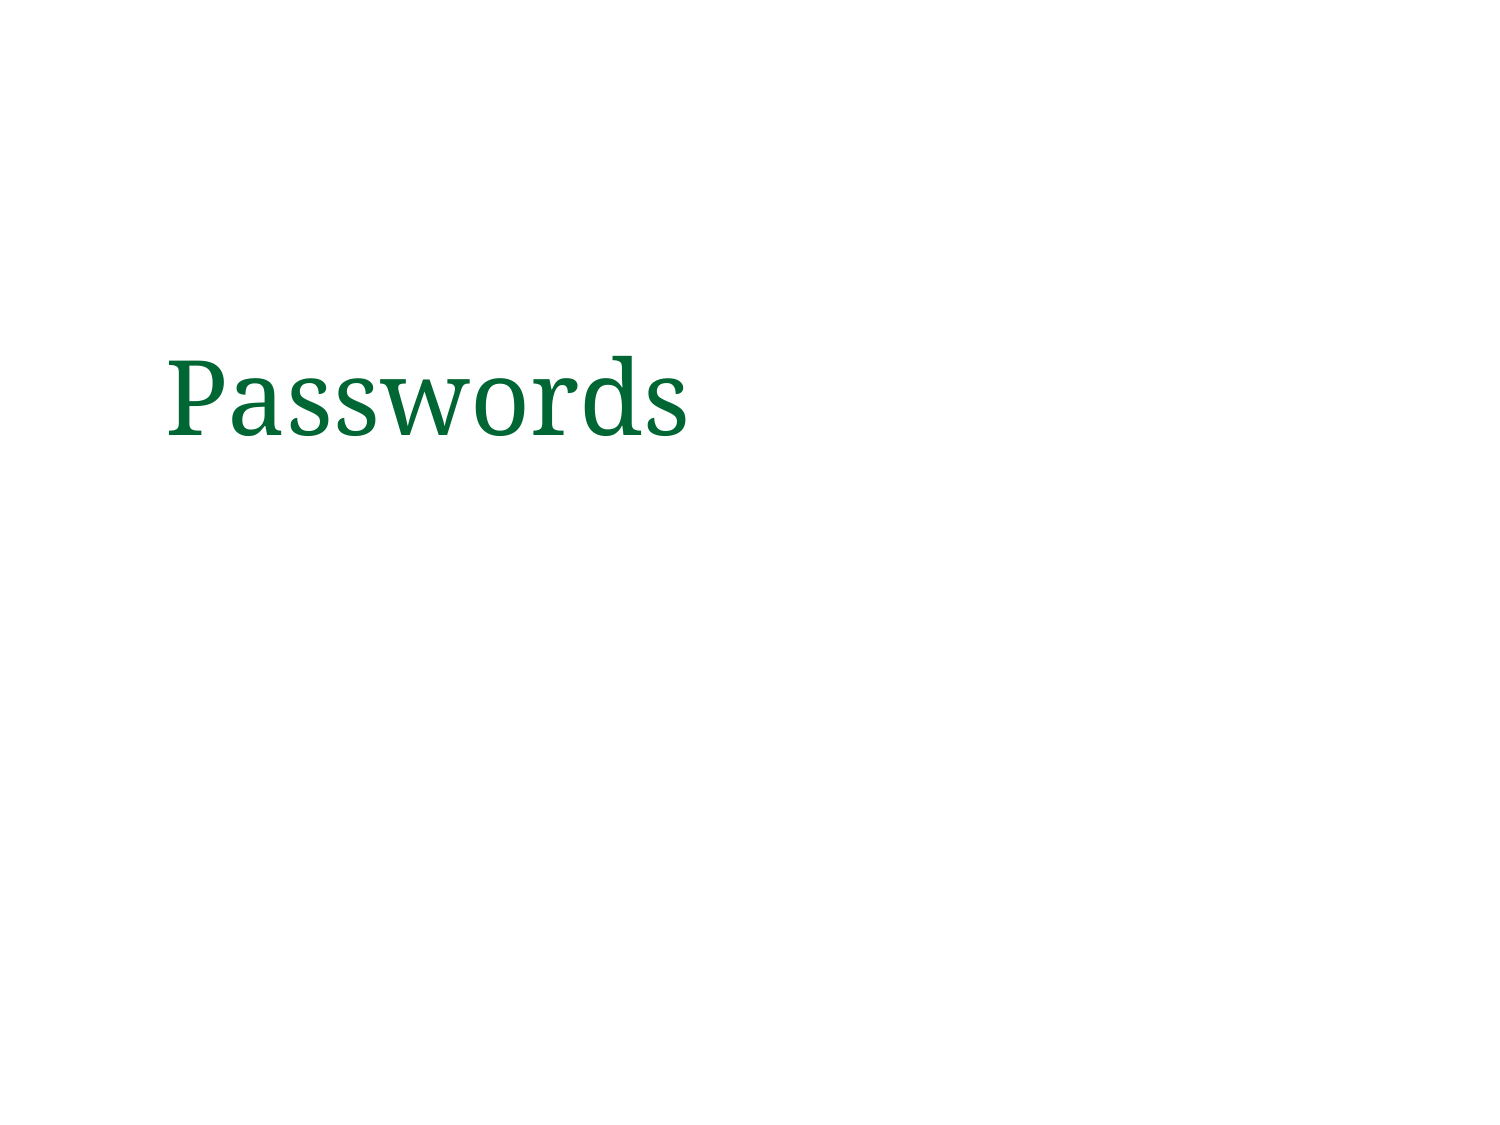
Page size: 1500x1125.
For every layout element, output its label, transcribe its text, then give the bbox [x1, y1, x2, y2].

title Passwords [150, 249, 1401, 538]
